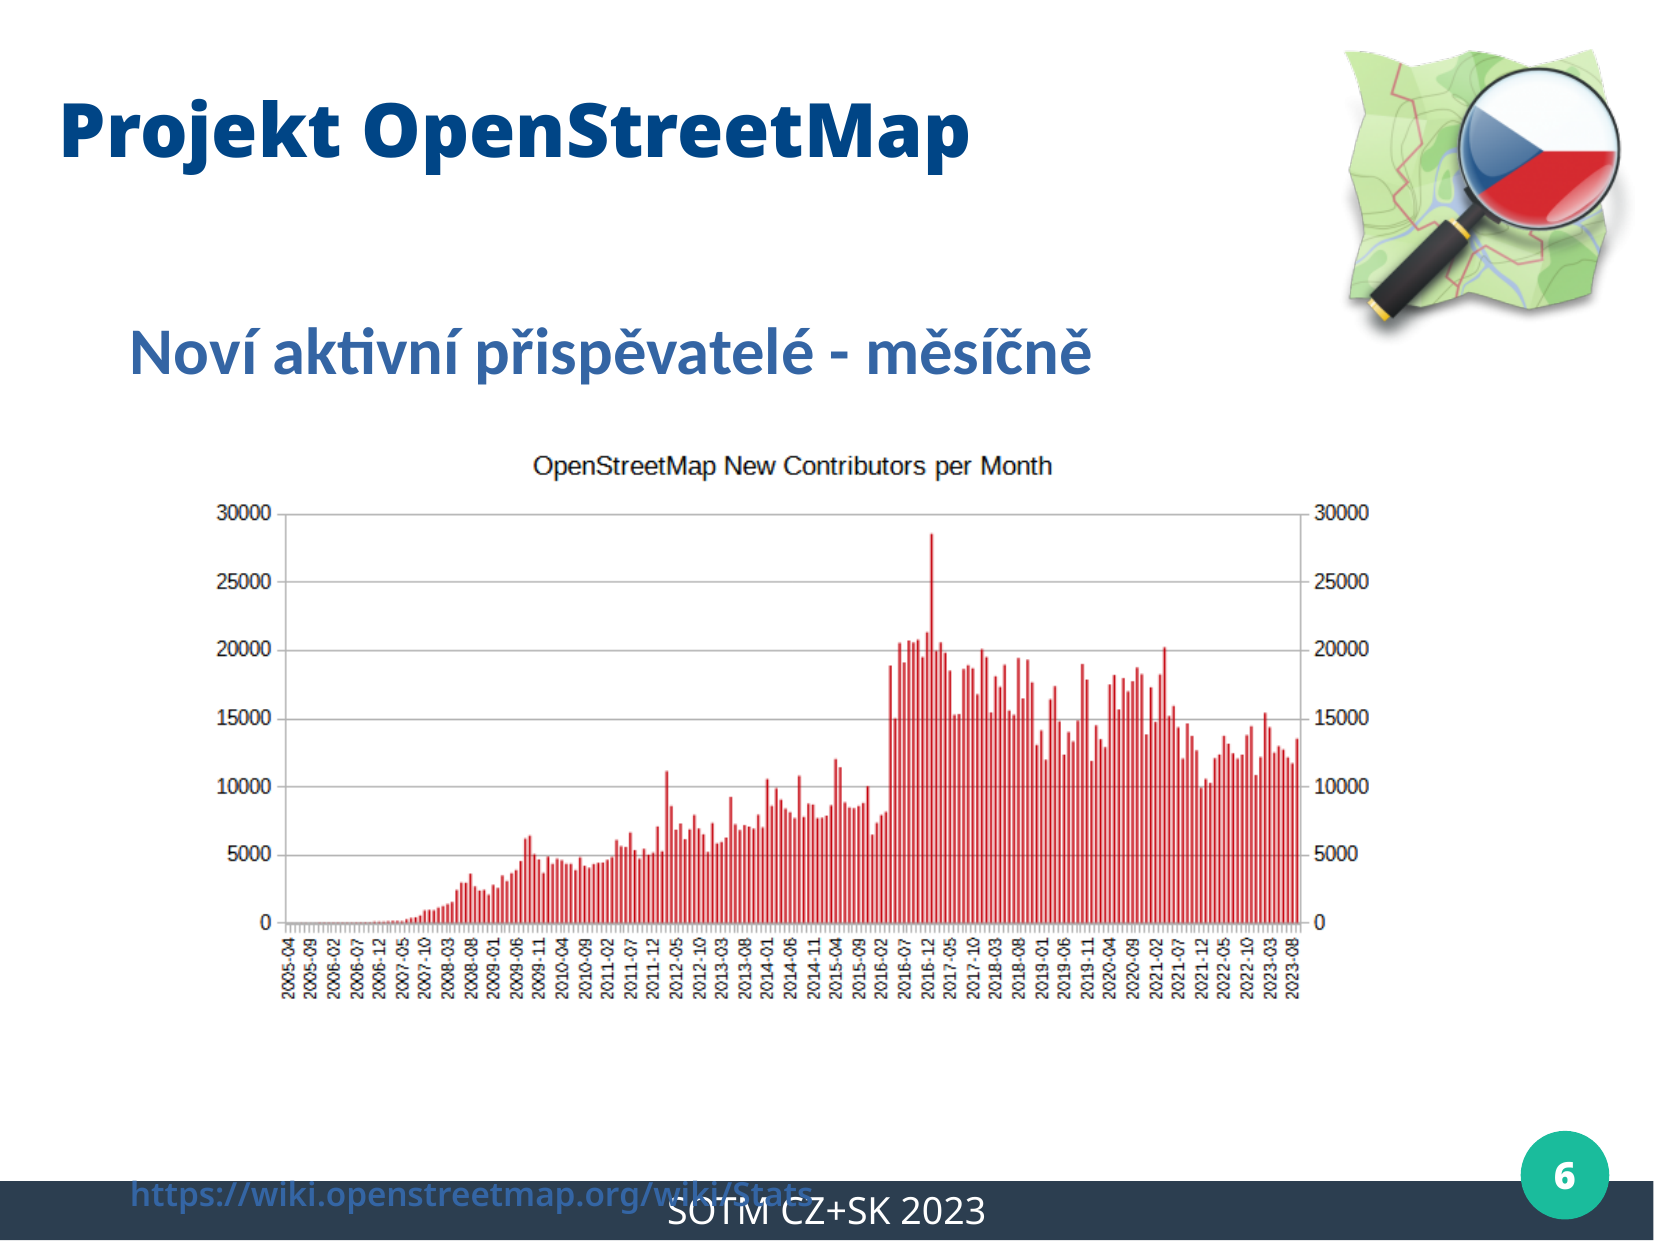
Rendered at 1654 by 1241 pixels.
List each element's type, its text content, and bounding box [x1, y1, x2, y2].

list Noví aktivní přispěvatelé - měsíčně https://wiki.openstreetmap.org/wiki/Stats [59, 324, 1595, 1152]
picture [193, 425, 1394, 1013]
picture [1334, 49, 1635, 350]
title Projekt OpenStreetMap [59, 49, 1347, 207]
